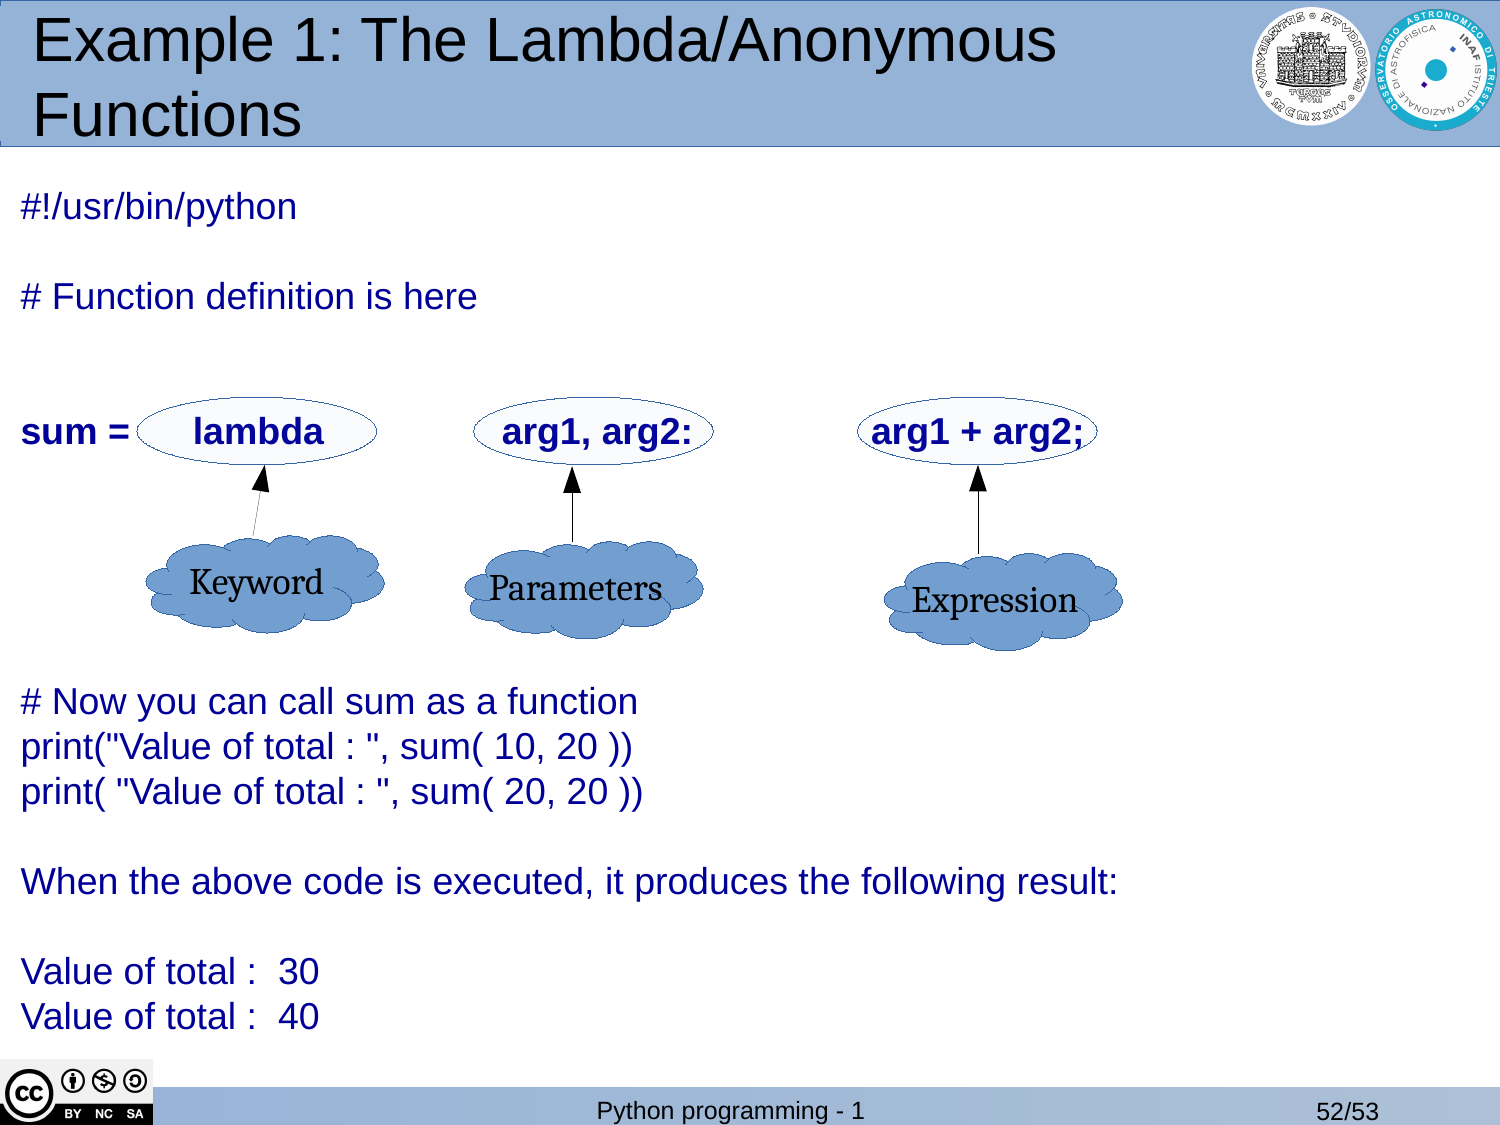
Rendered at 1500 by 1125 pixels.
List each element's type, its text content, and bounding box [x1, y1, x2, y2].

picture [1252, 0, 1500, 156]
text_box [473, 397, 714, 465]
text_box Parameters [464, 541, 704, 639]
text_box Expression [884, 553, 1123, 651]
text_box Example 1: The Lambda/Anonymous Functions [0, 5, 1243, 141]
text_box Keyword [145, 535, 385, 634]
list #!/usr/bin/python # Function definition is here sum = lambda arg1, arg2: arg1 + arg2; # Now you can call sum as a function print("Value of total : ", sum( 10, 20 )) print( "Value of total : ", sum( 20, 20 )) When the above code is executed, it produces the following result: Value of total : 30 Value of total : 40 [5, 174, 1500, 1111]
text_box [136, 397, 377, 465]
picture [0, 1059, 153, 1125]
text_box [857, 397, 1098, 465]
